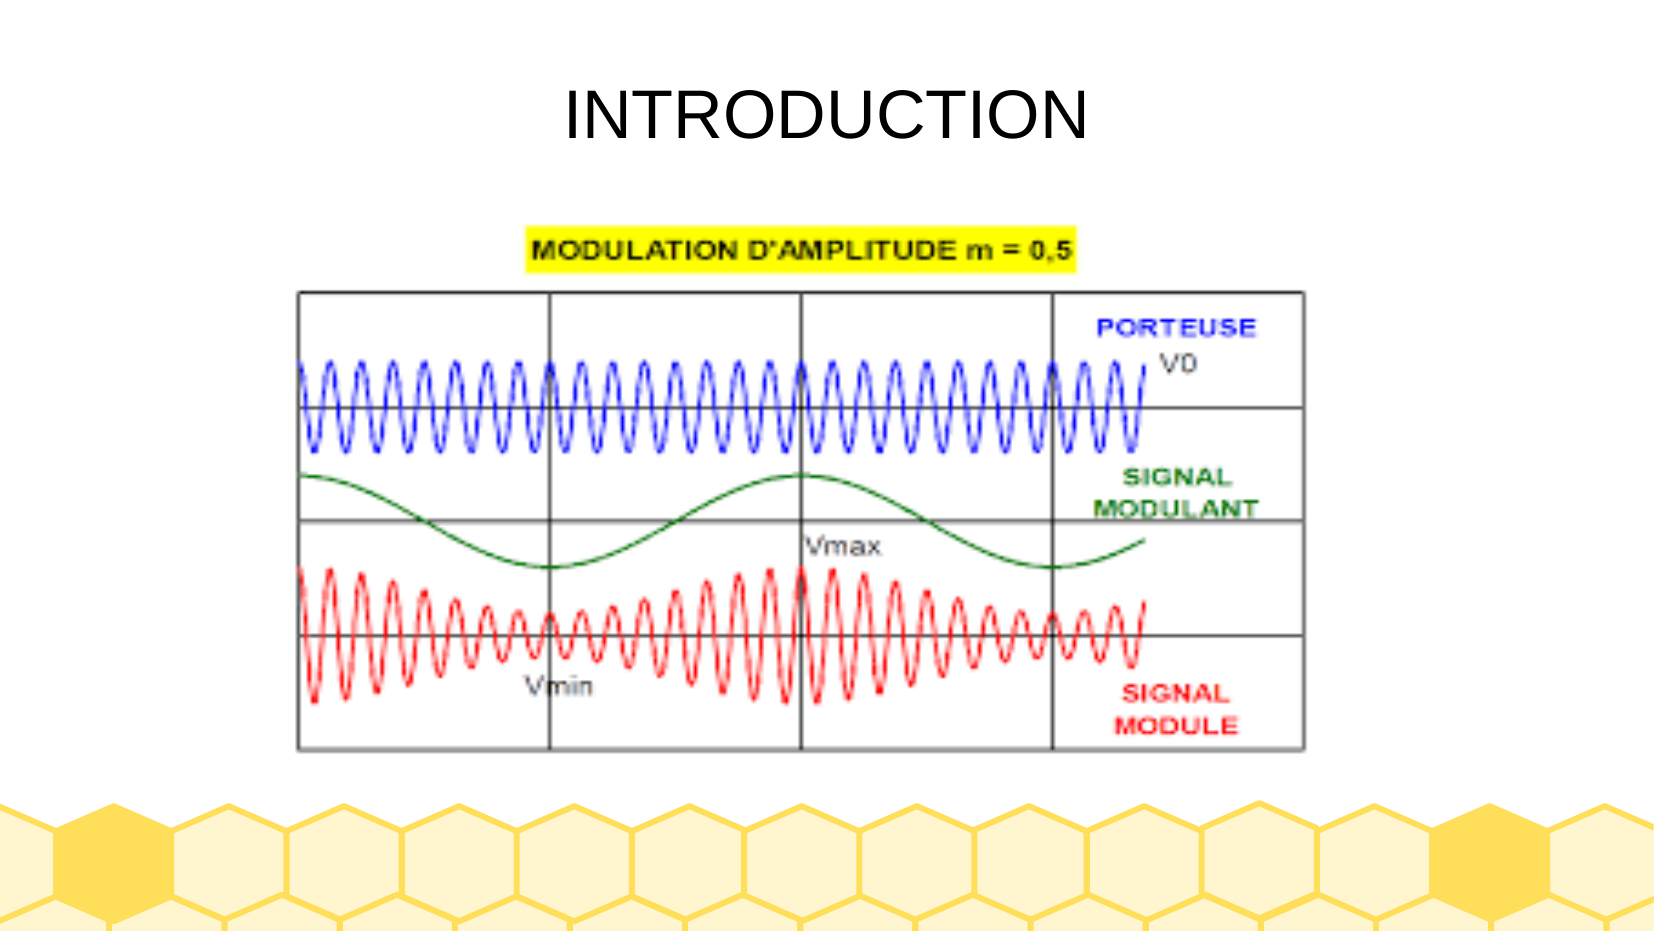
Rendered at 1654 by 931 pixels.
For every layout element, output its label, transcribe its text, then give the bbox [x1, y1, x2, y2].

title INTRODUCTION [82, 37, 1571, 193]
picture [265, 217, 1329, 758]
